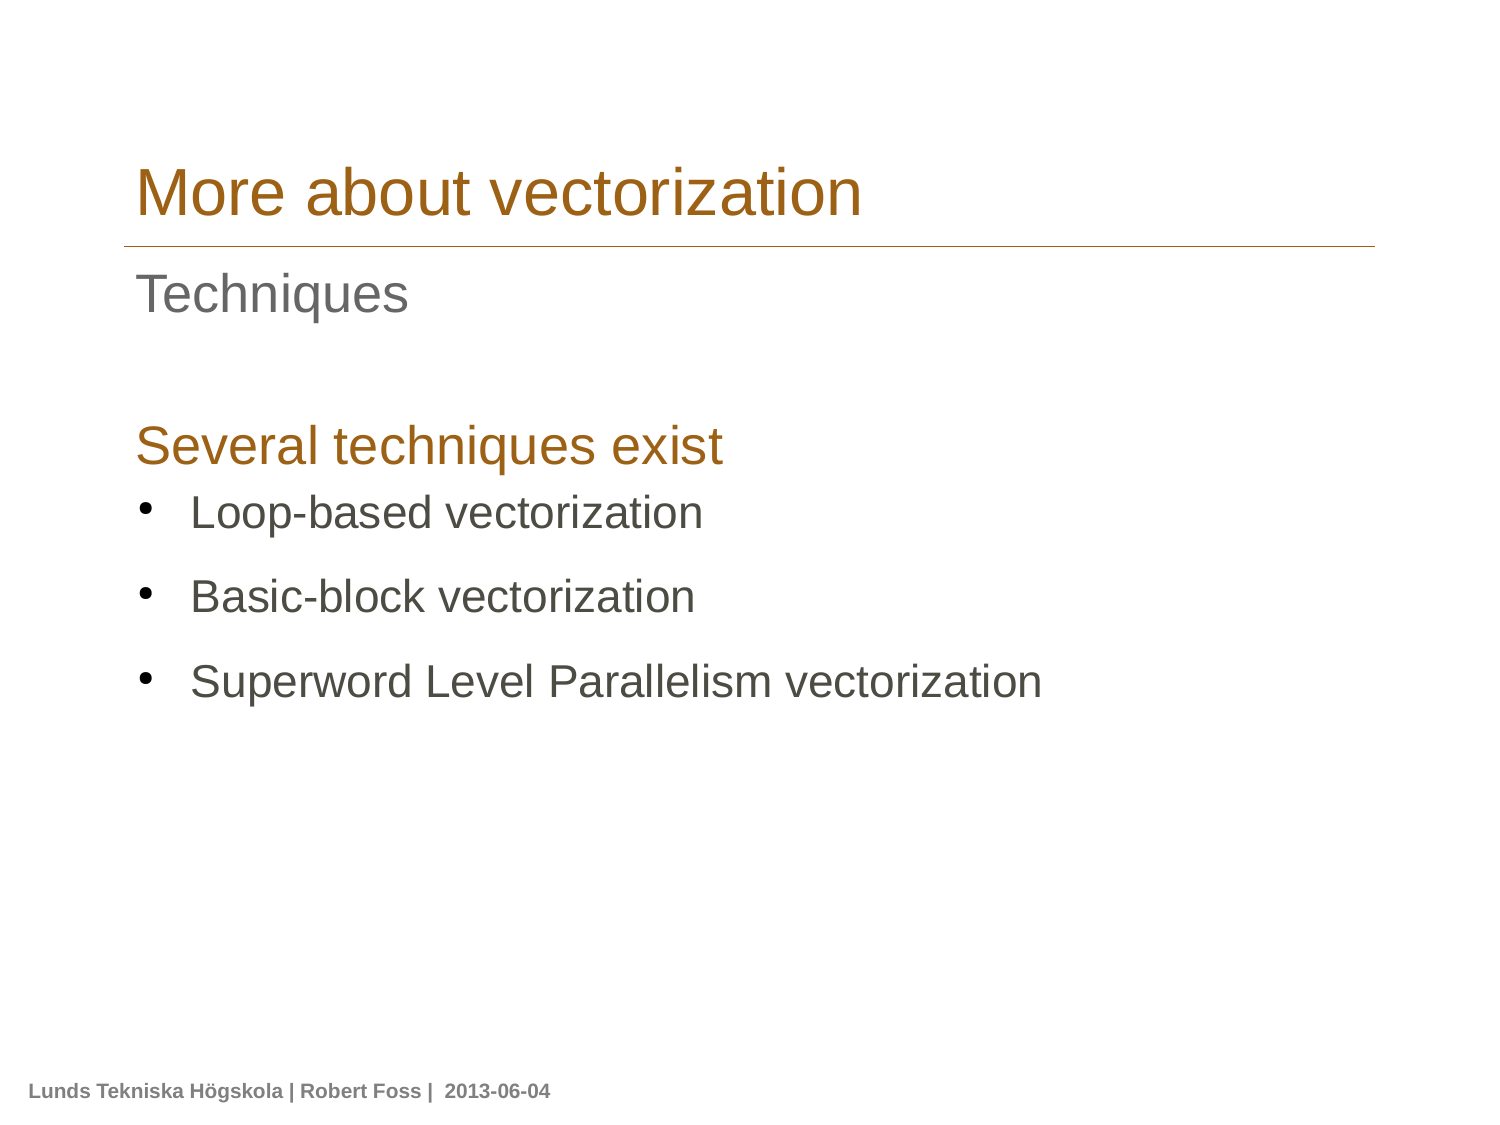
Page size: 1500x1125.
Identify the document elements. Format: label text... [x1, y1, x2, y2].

list Loop-based vectorization Basic-block vectorization Superword Level Parallelism vectorization [120, 512, 1500, 1125]
title More about vectorization [120, 120, 1500, 258]
title Several techniques exist [120, 373, 1500, 512]
title Techniques [120, 238, 1035, 344]
